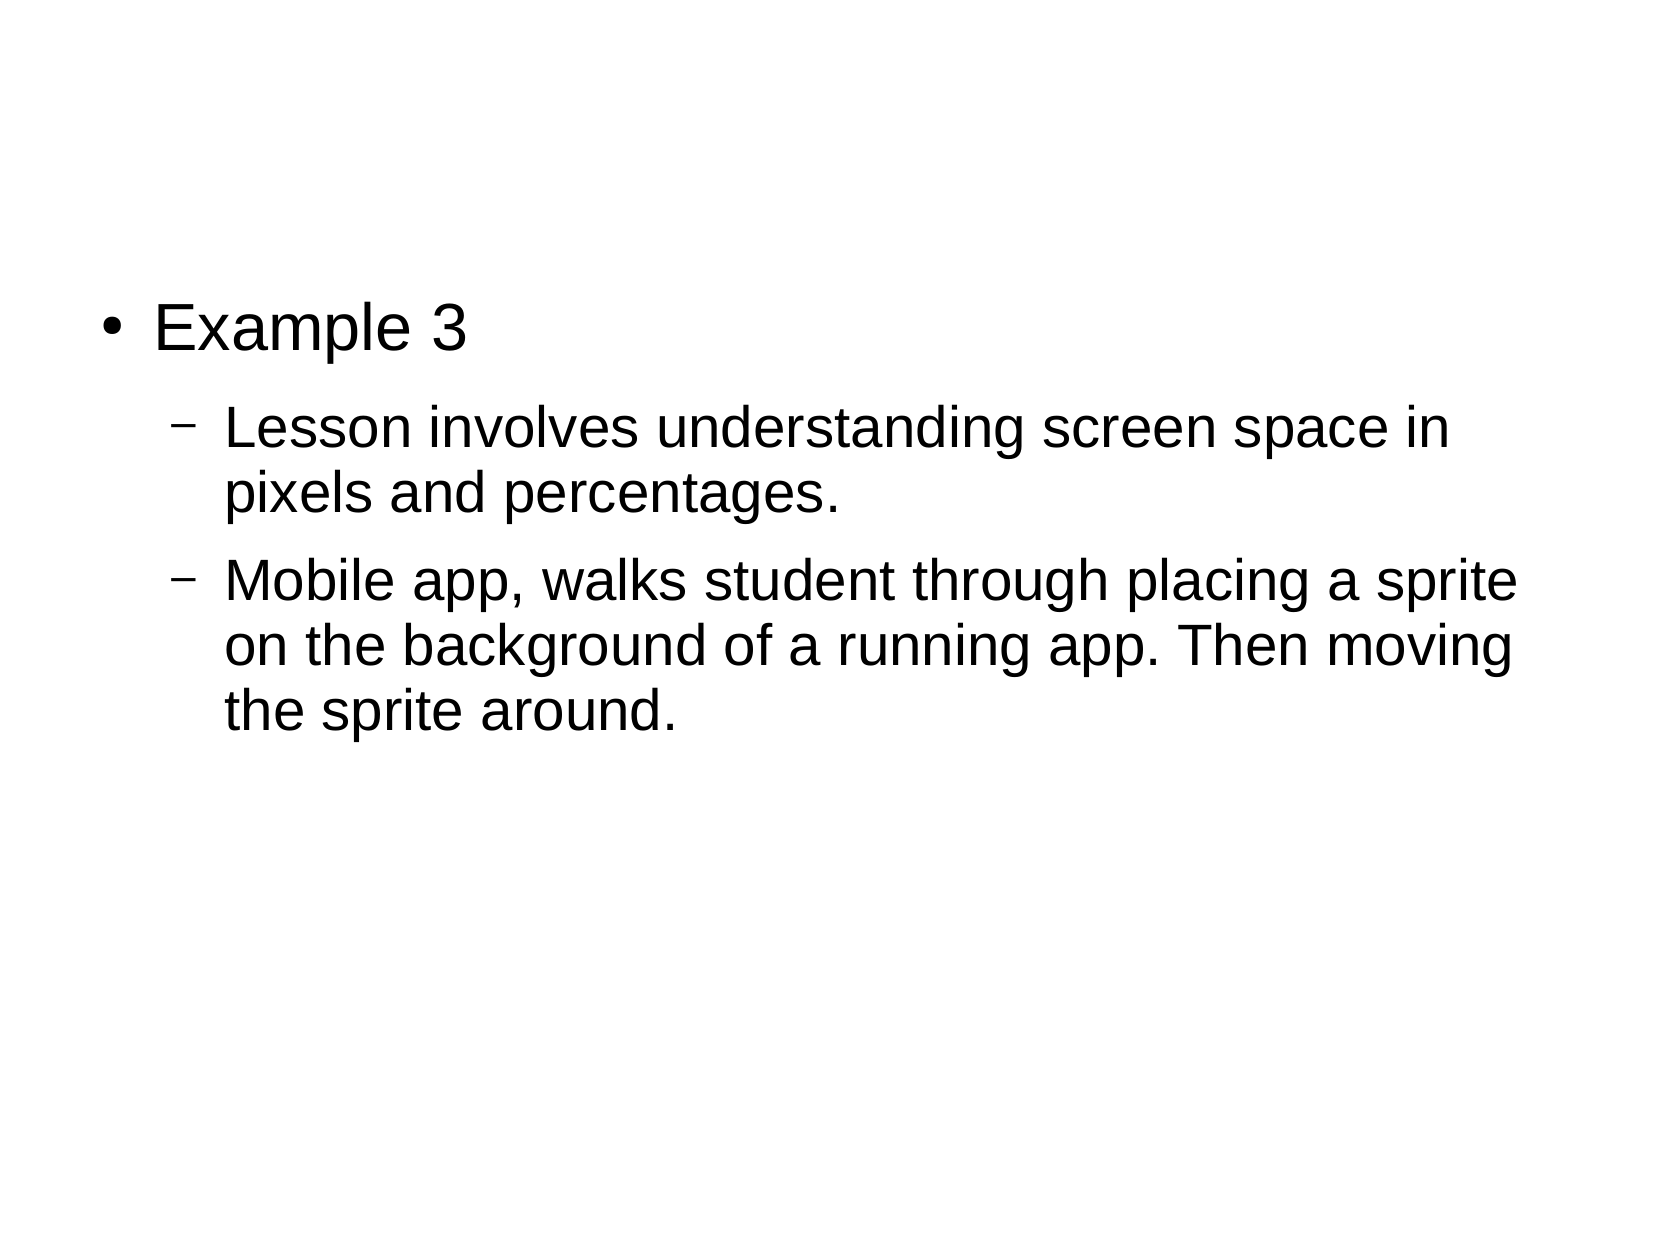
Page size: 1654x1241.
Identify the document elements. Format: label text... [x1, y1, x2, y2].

list Example 3 Lesson involves understanding screen space in pixels and percentages. Mobile app, walks student through placing a sprite on the background of a running app. Then moving the sprite around. [82, 290, 1571, 1010]
